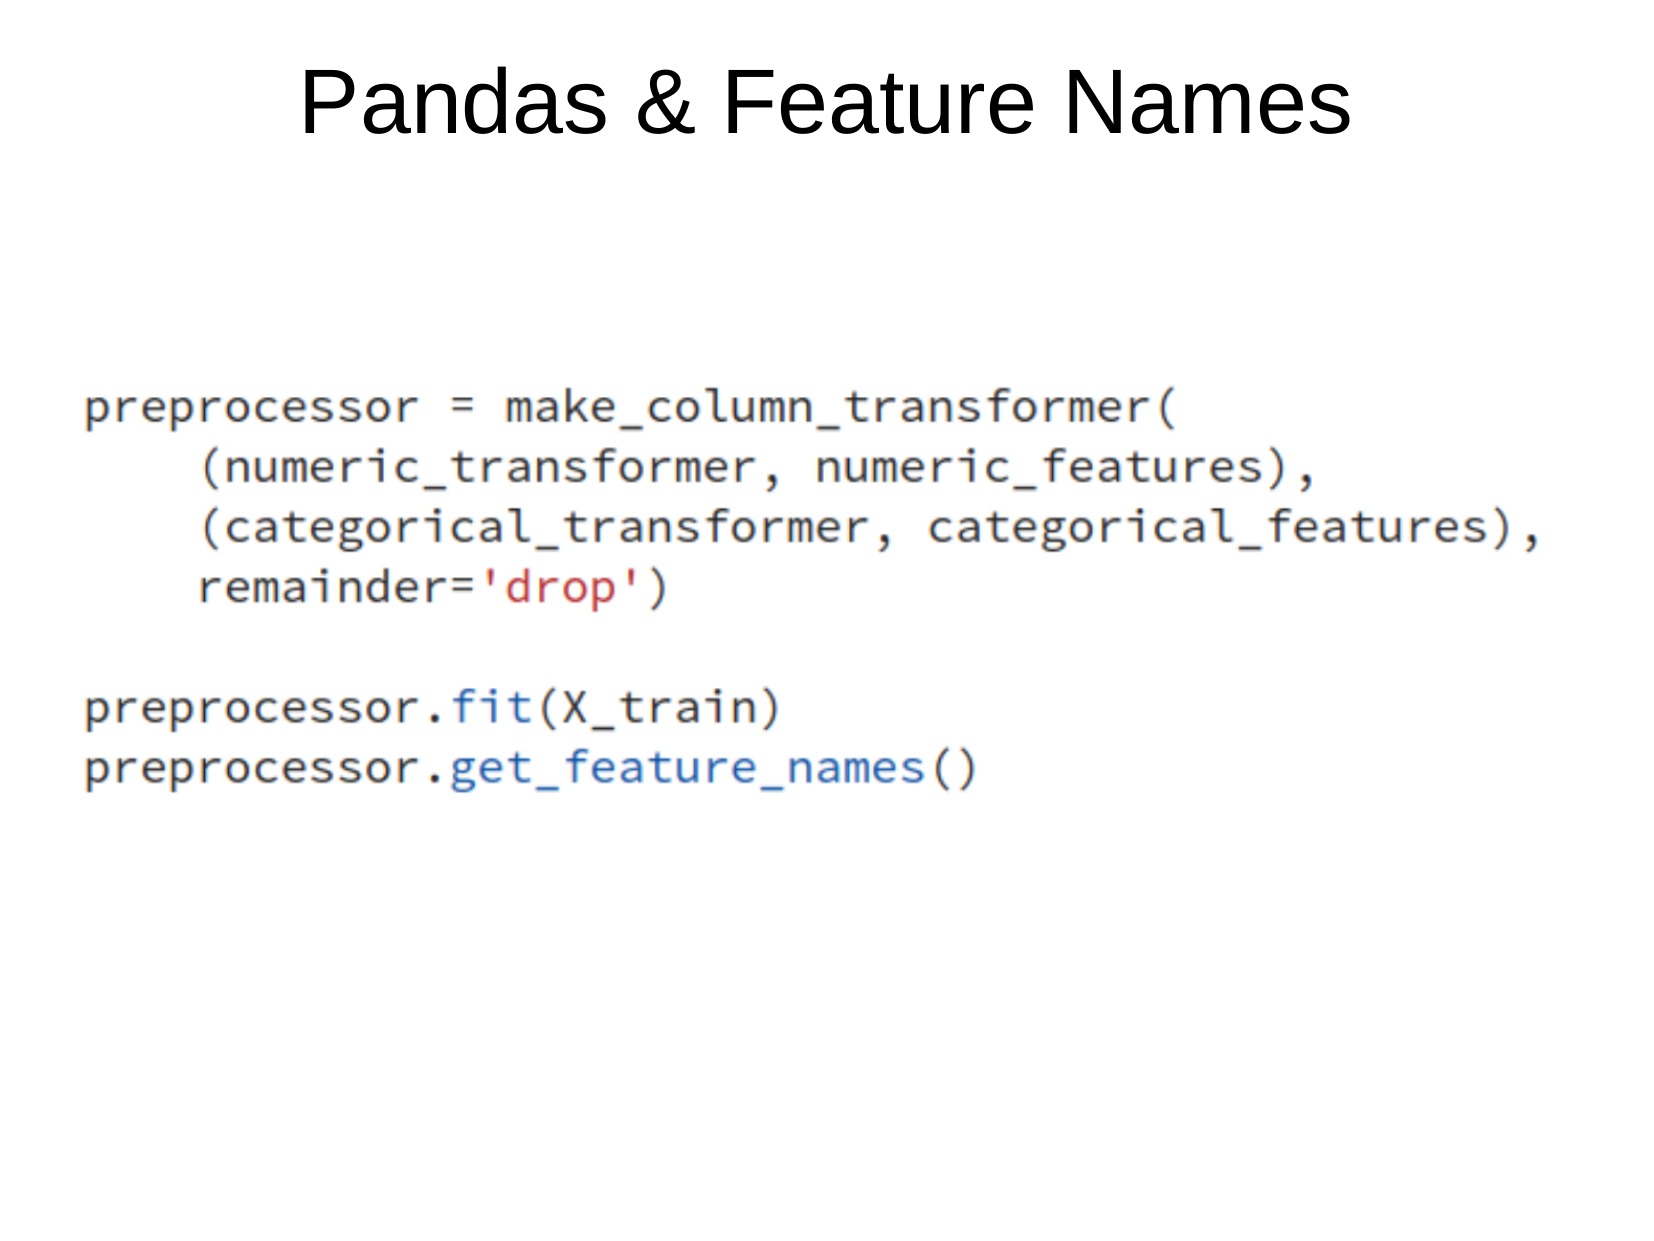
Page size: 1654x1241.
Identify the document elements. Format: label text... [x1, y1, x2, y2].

picture [82, 380, 1557, 825]
title Pandas & Feature Names [82, 49, 1571, 257]
